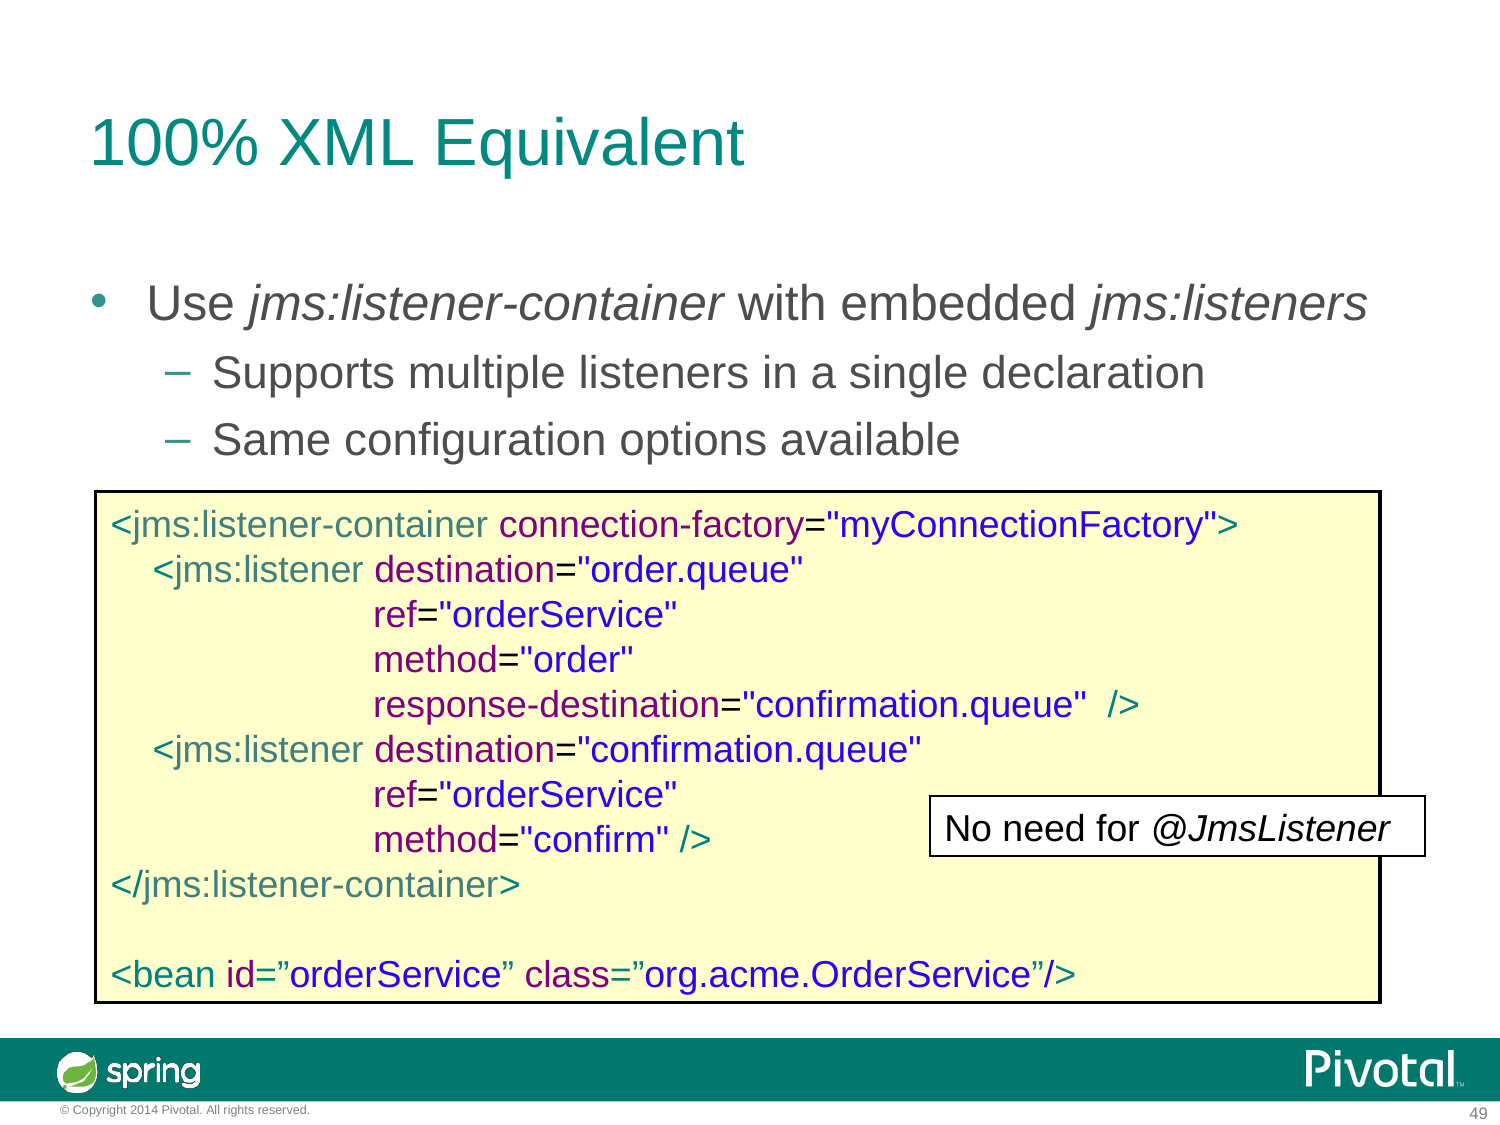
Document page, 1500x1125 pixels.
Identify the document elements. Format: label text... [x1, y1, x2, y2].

list Use jms:listener-container with embedded jms:listeners Supports multiple listeners in a single declaration Same configuration options available [75, 262, 1426, 1005]
picture [1306, 1050, 1464, 1087]
picture [32, 1041, 210, 1103]
text_box No need for @JmsListener [929, 795, 1426, 857]
text_box <jms:listener-container connection-factory="myConnectionFactory"> <jms:listener destination="order.queue" ref="orderService" method="order" response-destination="confirmation.queue" /> <jms:listener destination="confirmation.queue" ref="orderService" method="confirm" /> </jms:listener-container> <bean id=”orderService” class=”org.acme.OrderService”/> [95, 491, 1381, 1003]
title 100% XML Equivalent [75, 44, 1426, 233]
